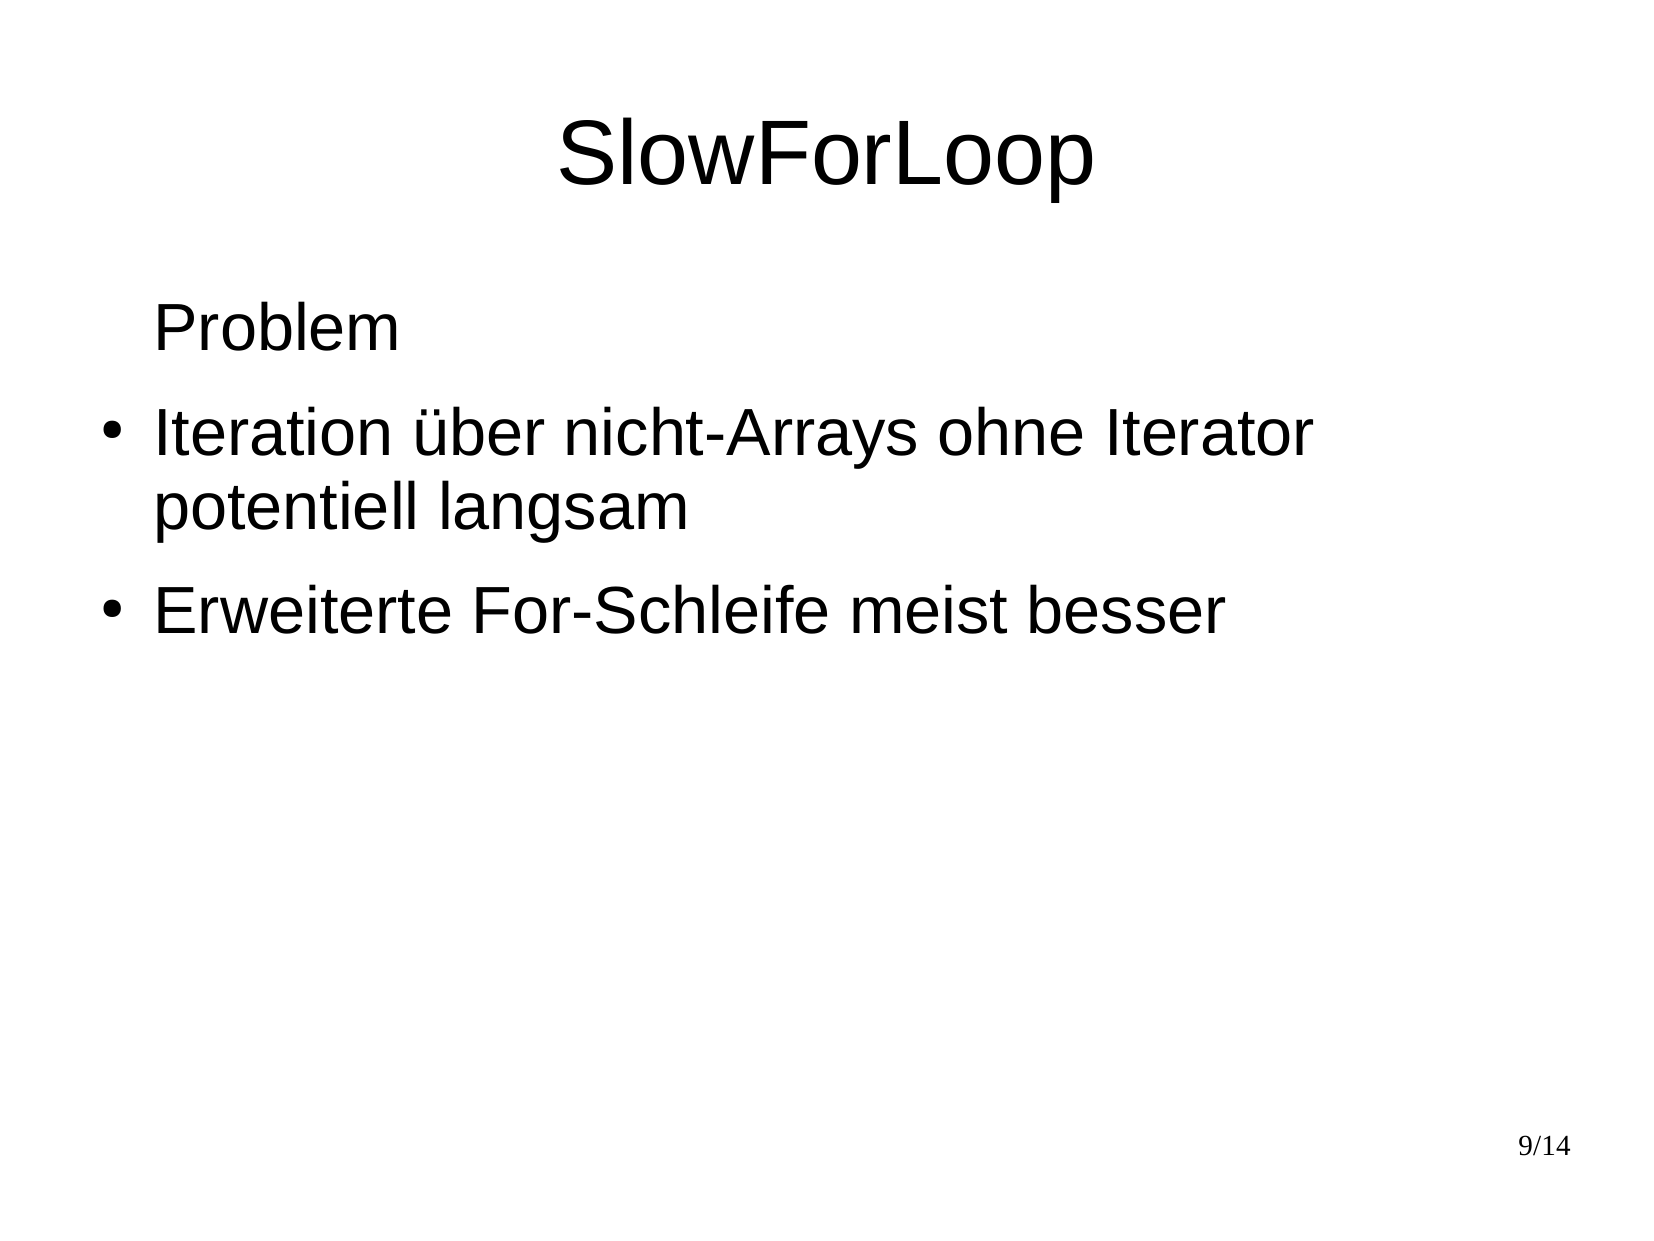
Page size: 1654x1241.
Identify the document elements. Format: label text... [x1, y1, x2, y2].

list Problem Iteration über nicht-Arrays ohne Iterator potentiell langsam Erweiterte For-Schleife meist besser [82, 290, 1571, 1010]
title SlowForLoop [82, 49, 1571, 257]
